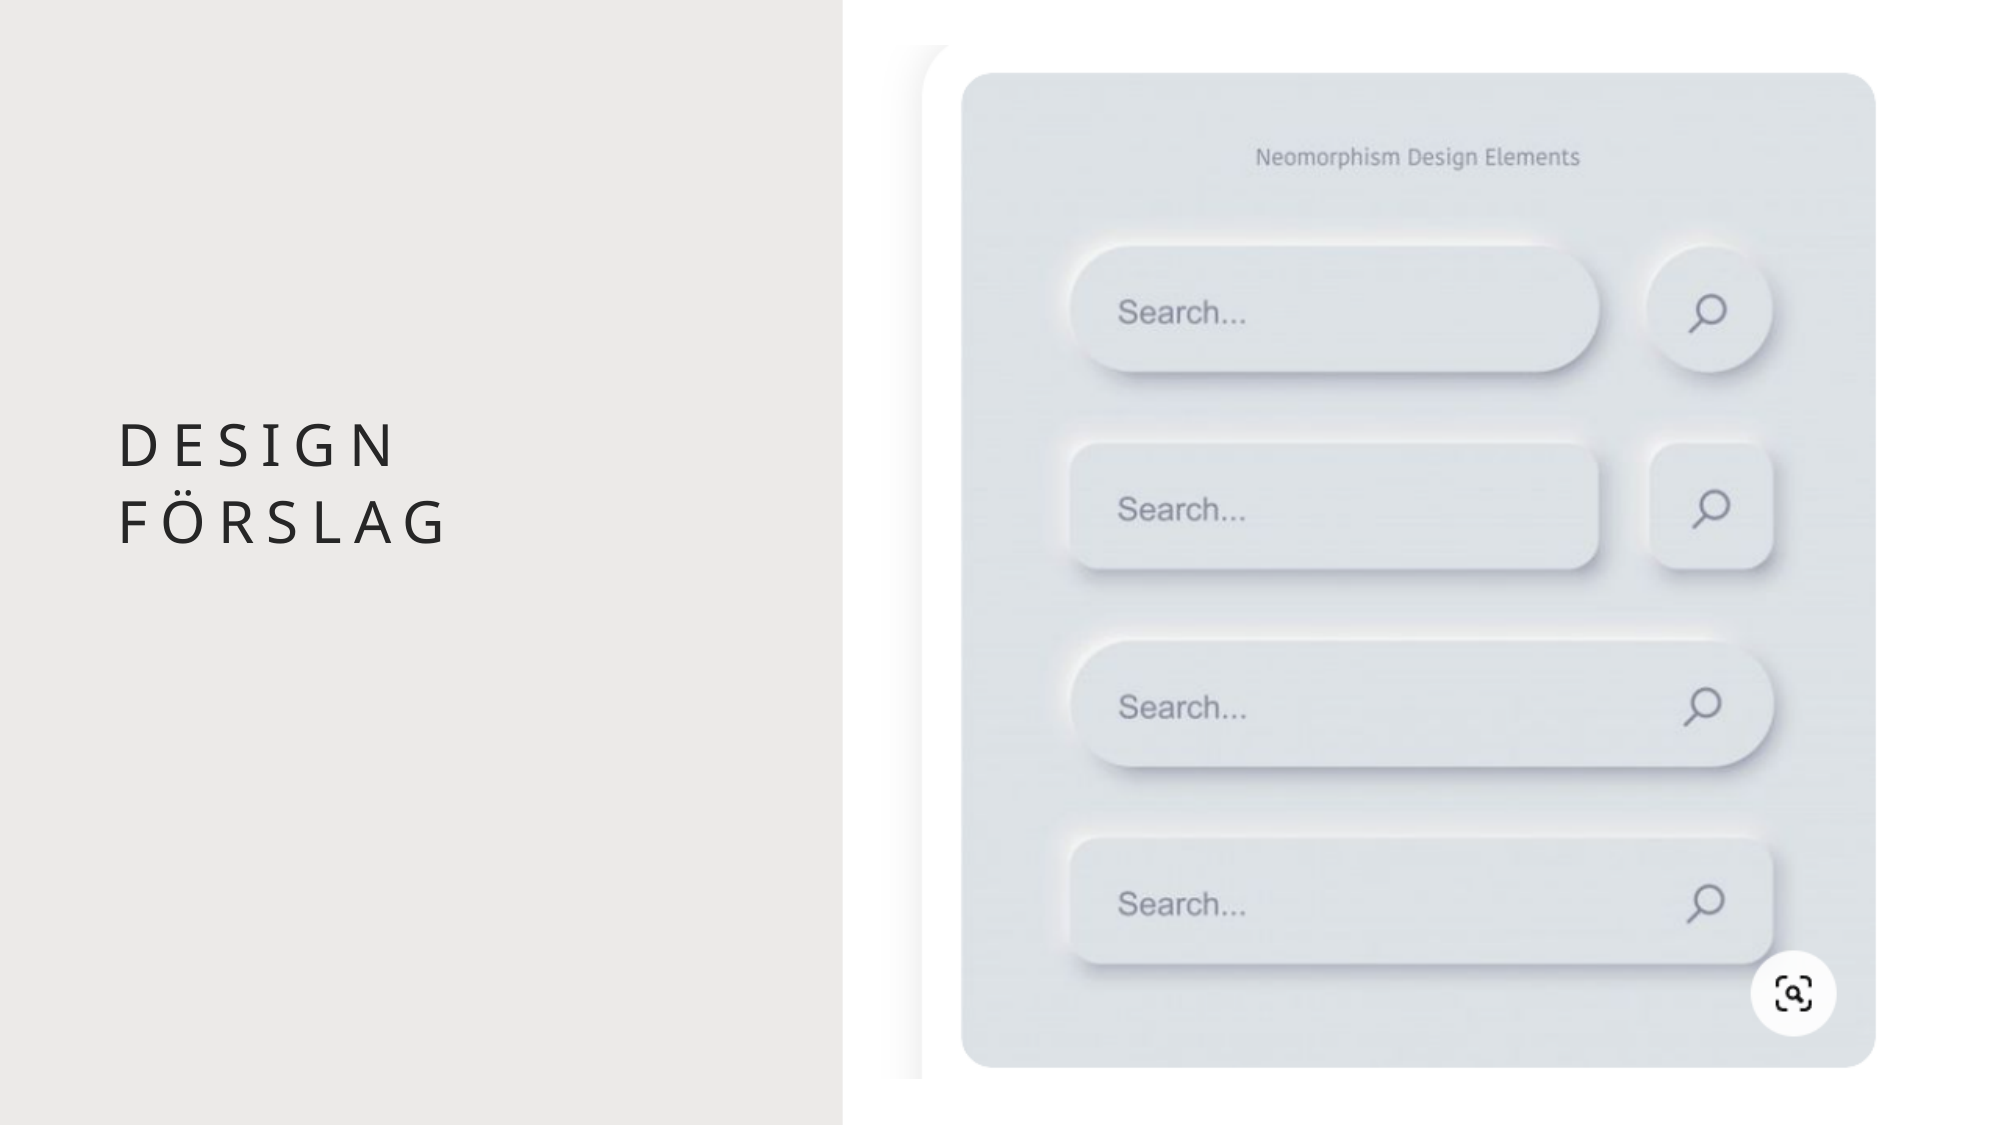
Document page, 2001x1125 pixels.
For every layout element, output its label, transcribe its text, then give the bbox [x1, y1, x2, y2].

title Design förslag [102, 129, 700, 563]
text_box [0, 0, 2000, 1125]
picture [855, 46, 1898, 1079]
